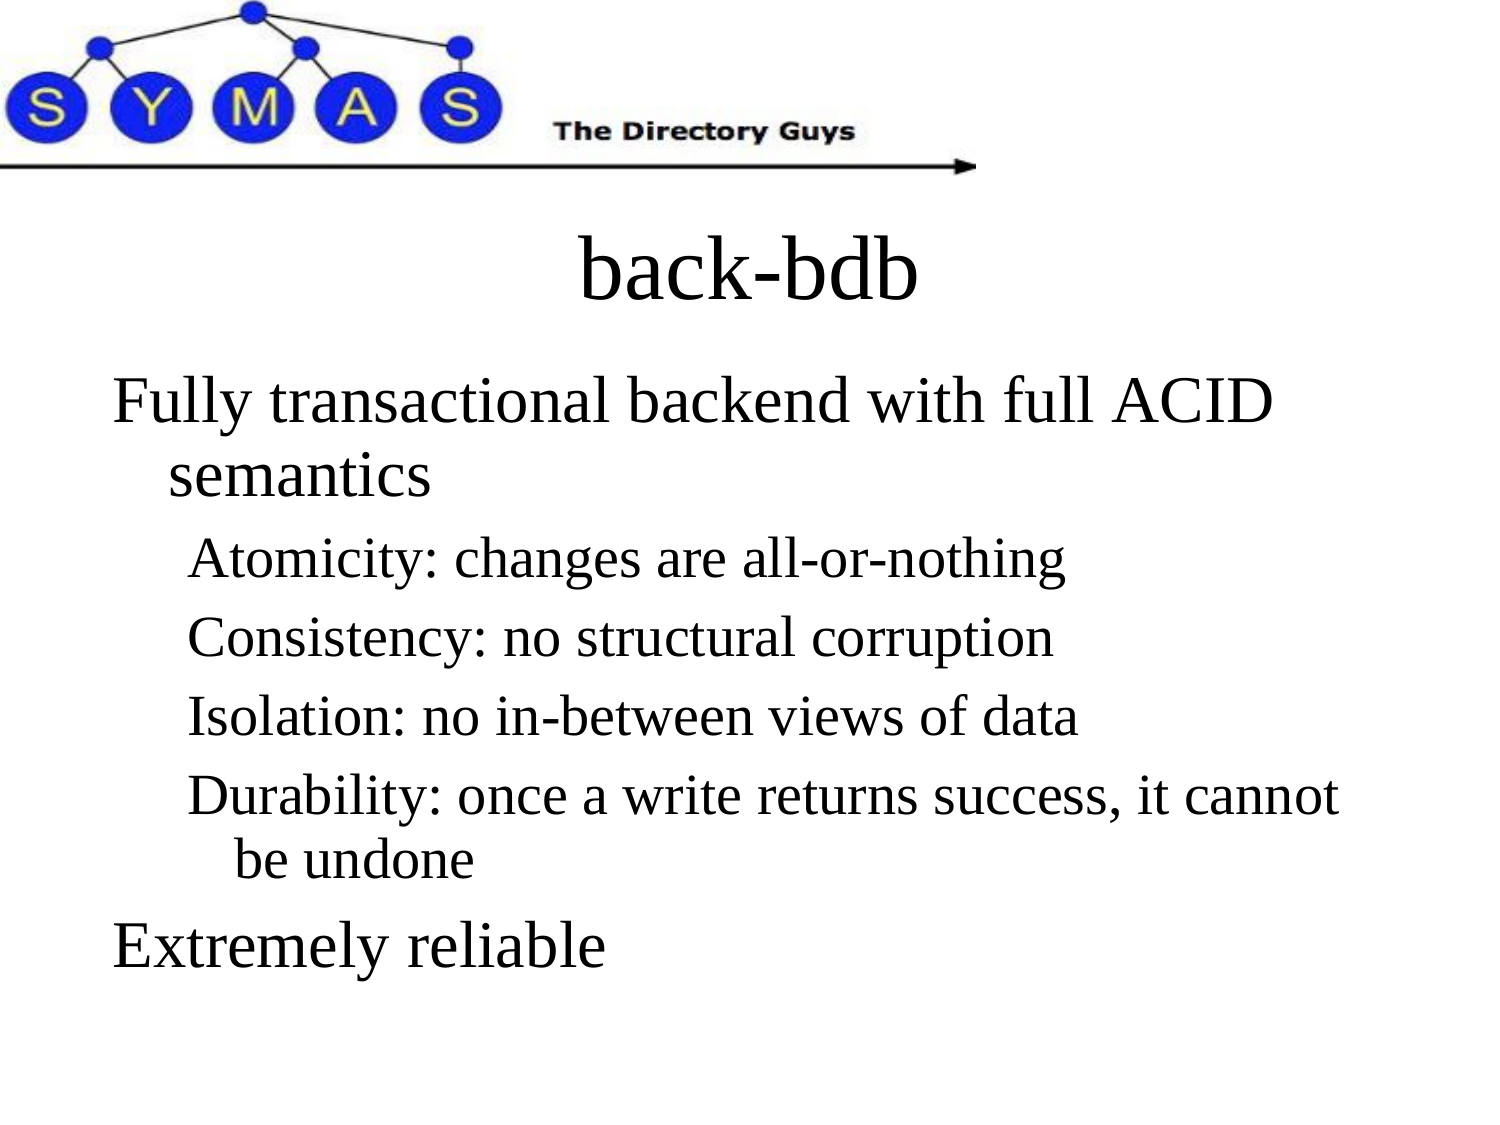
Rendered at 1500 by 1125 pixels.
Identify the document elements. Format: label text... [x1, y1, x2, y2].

picture [0, 0, 976, 188]
list Fully transactional backend with full ACID semantics Atomicity: changes are all-or-nothing Consistency: no structural corruption Isolation: no in-between views of data Durability: once a write returns success, it cannot be undone Extremely reliable [112, 362, 1388, 1038]
title back-bdb [112, 187, 1388, 351]
